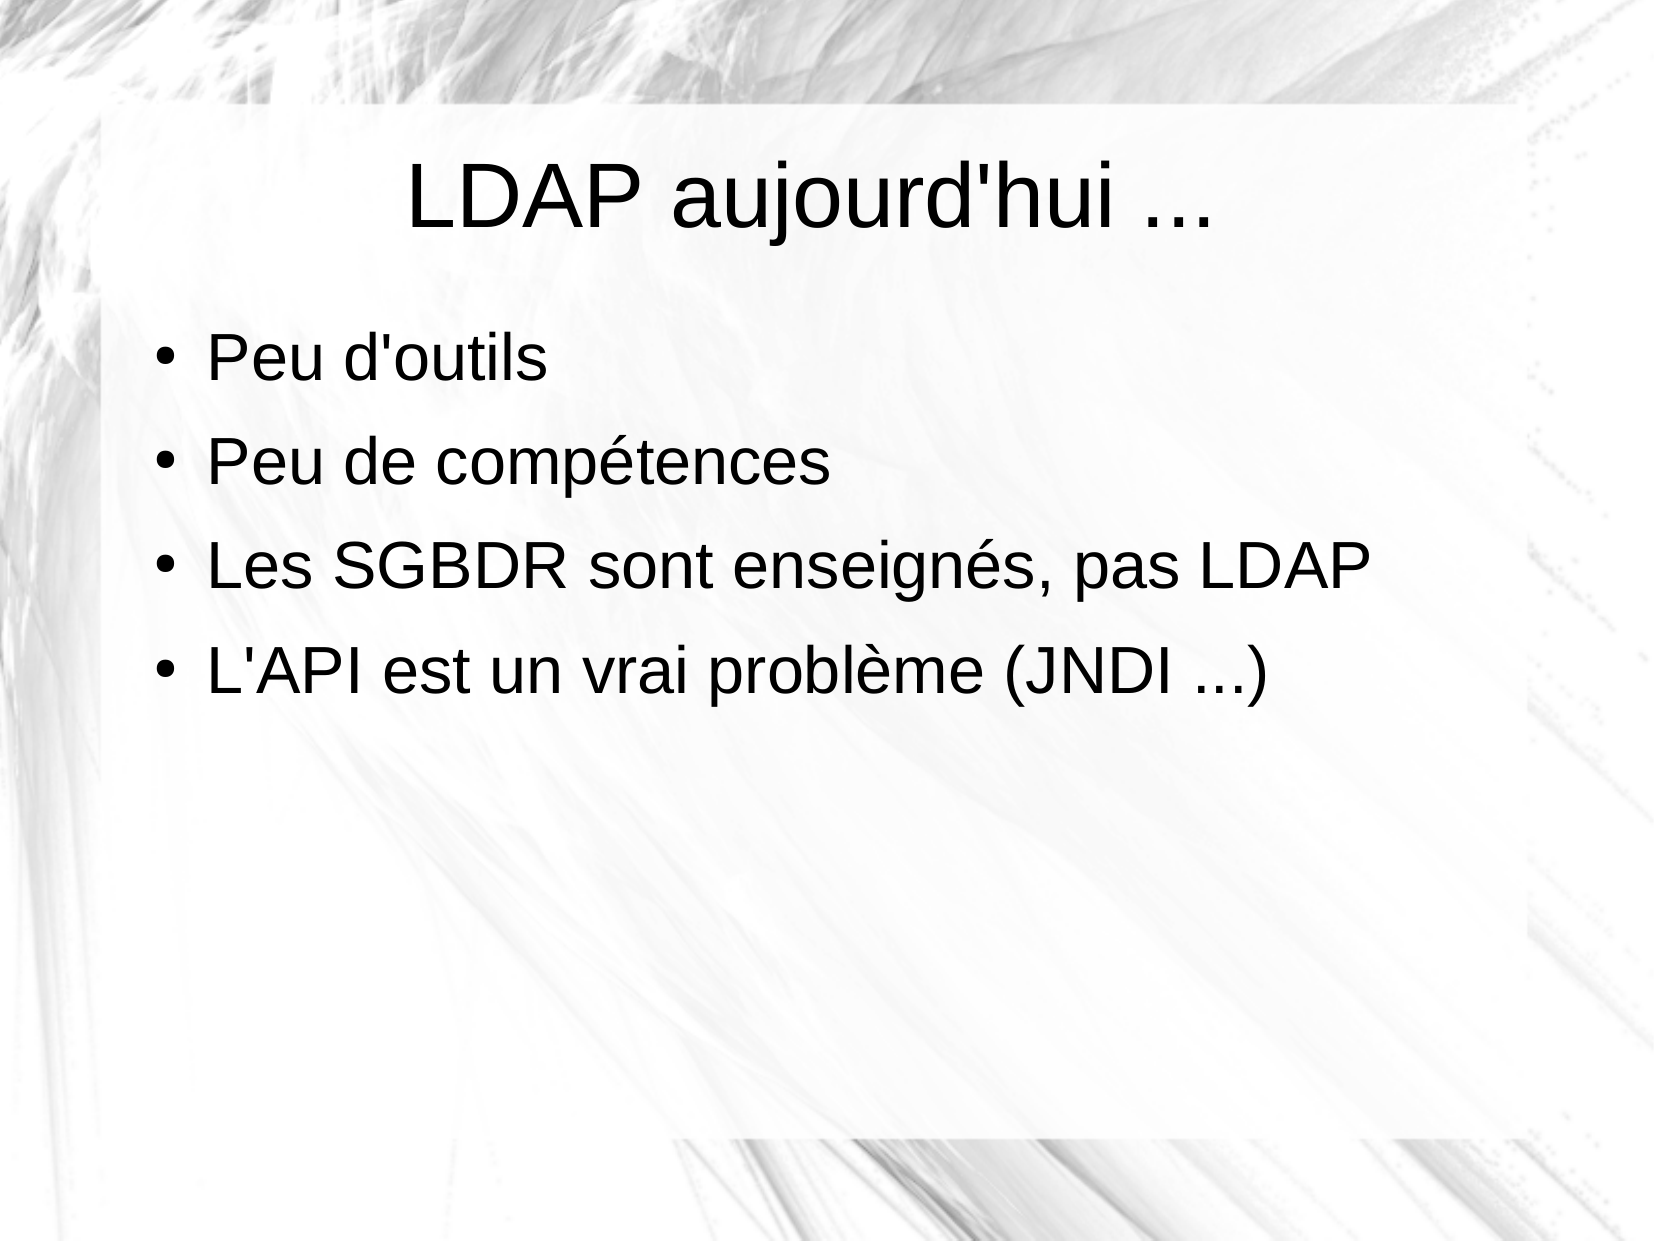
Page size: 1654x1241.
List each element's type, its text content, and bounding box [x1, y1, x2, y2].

title LDAP aujourd'hui ... [118, 119, 1506, 273]
list Peu d'outils Peu de compétences Les SGBDR sont enseignés, pas LDAP L'API est un vrai problème (JNDI ...) [118, 319, 1571, 931]
picture [0, 0, 1654, 1241]
